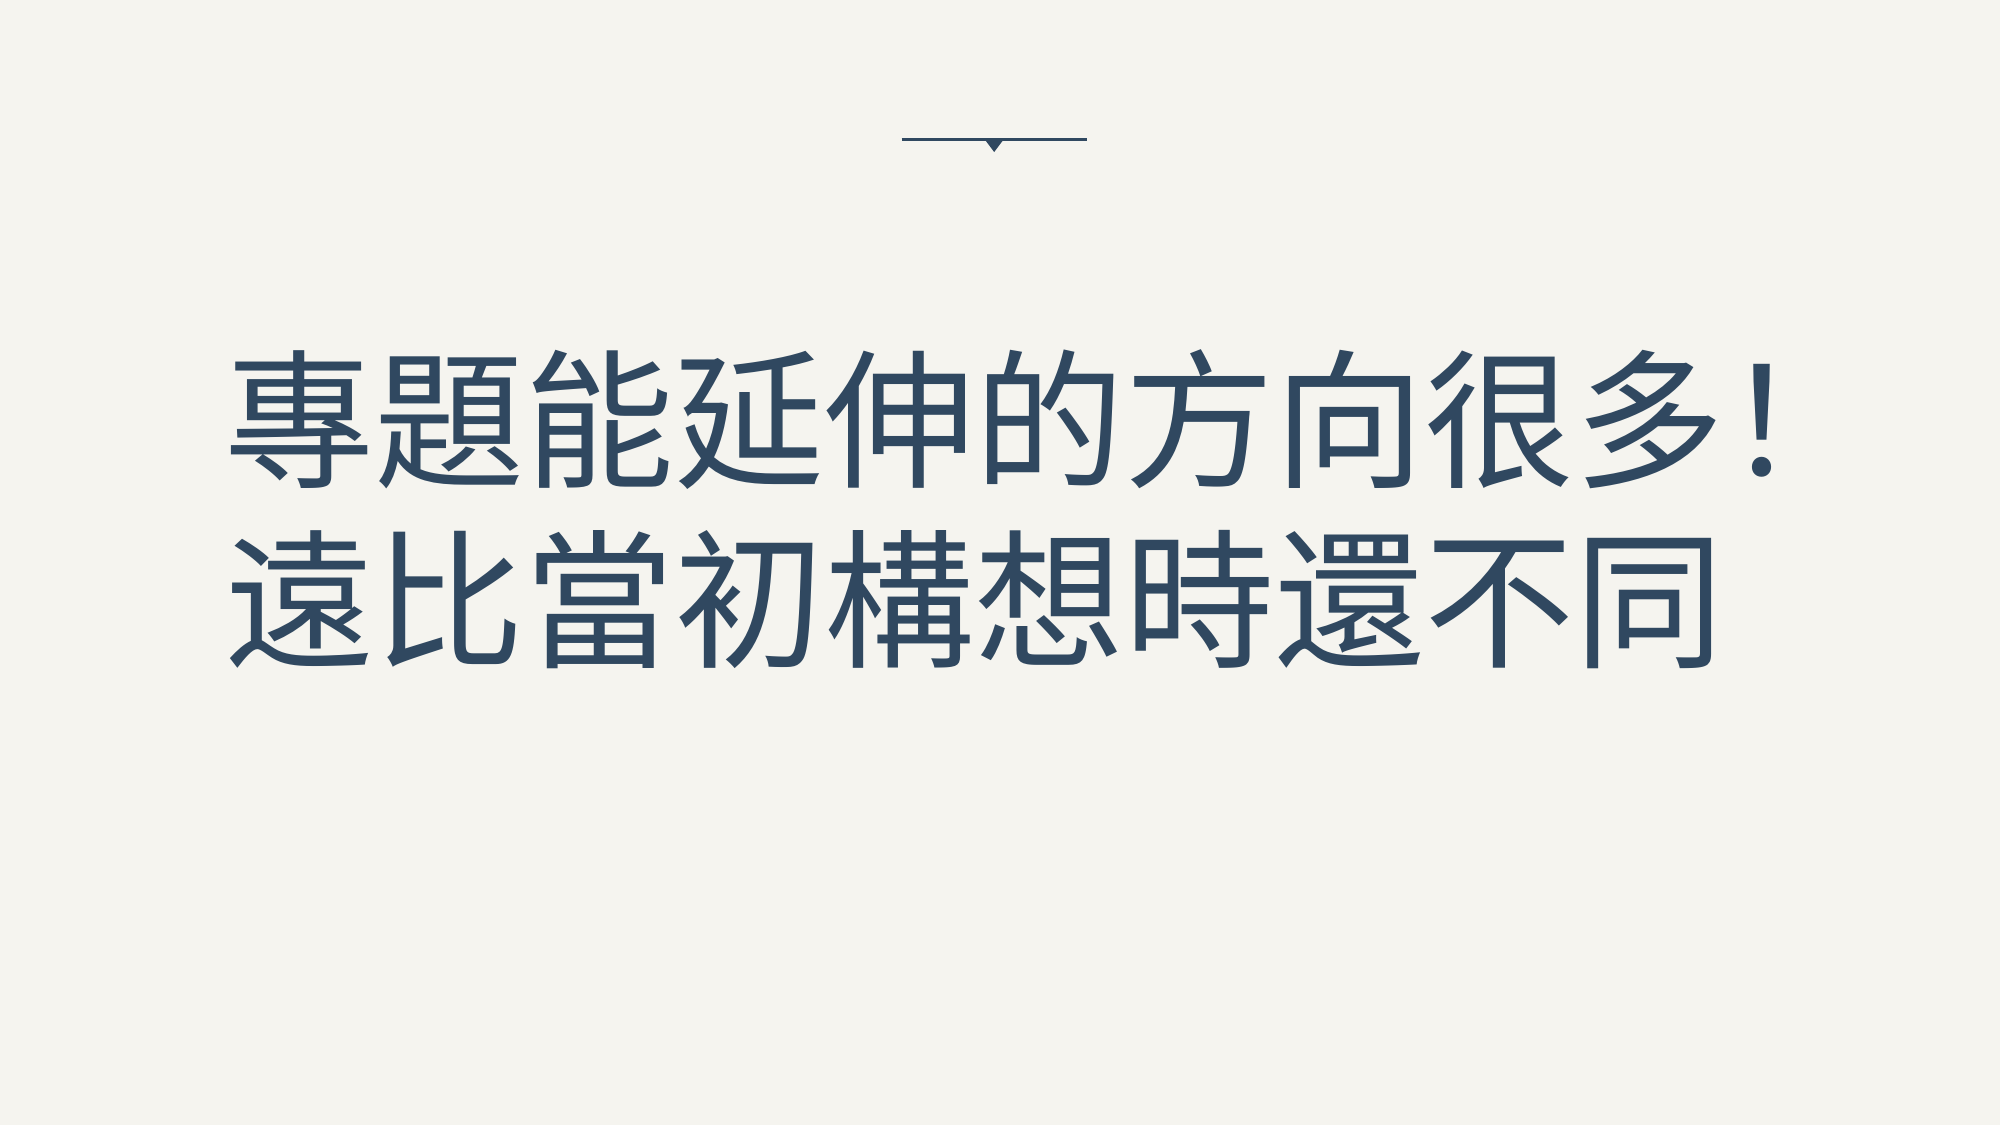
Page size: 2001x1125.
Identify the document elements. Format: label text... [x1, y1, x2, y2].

text_box 專題能延伸的方向很多！ 遠比當初構想時還不同 [210, 318, 1890, 694]
